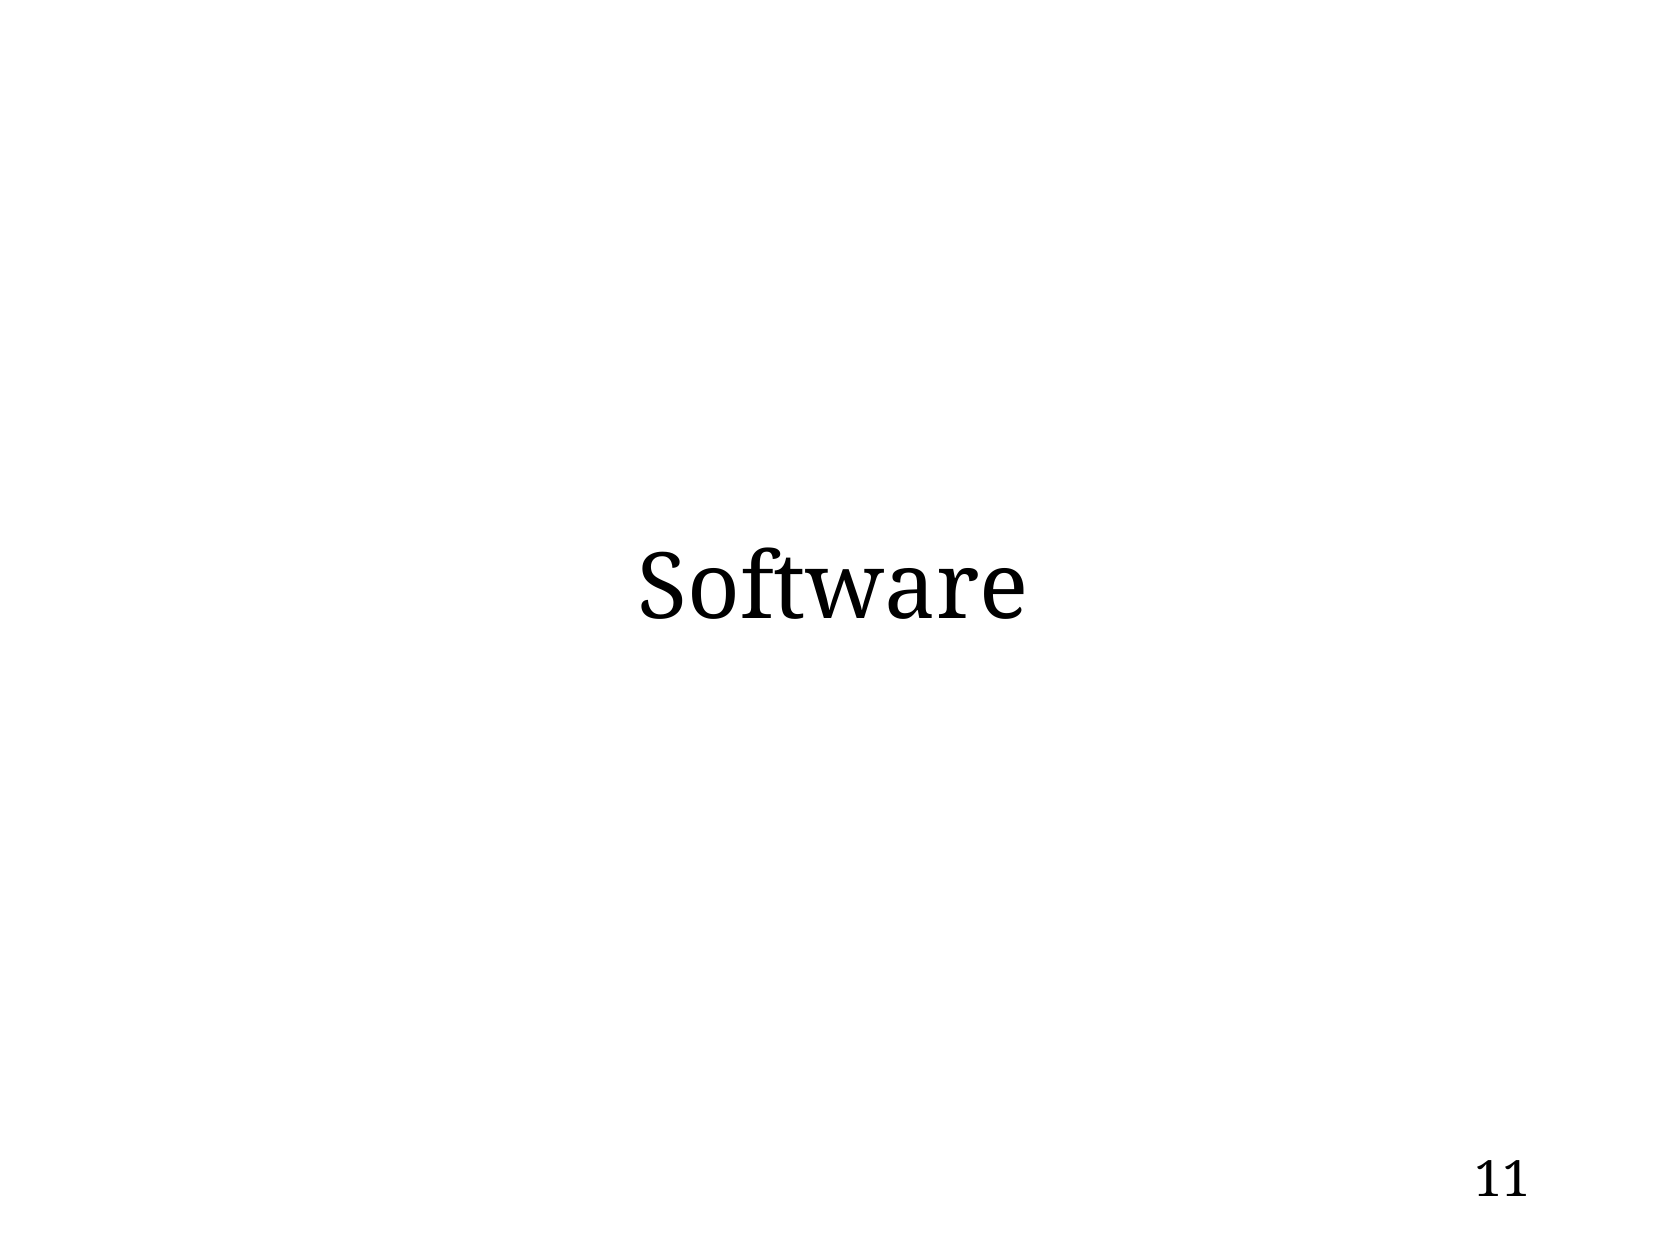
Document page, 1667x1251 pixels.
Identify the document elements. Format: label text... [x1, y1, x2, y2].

title Software [124, 477, 1542, 686]
